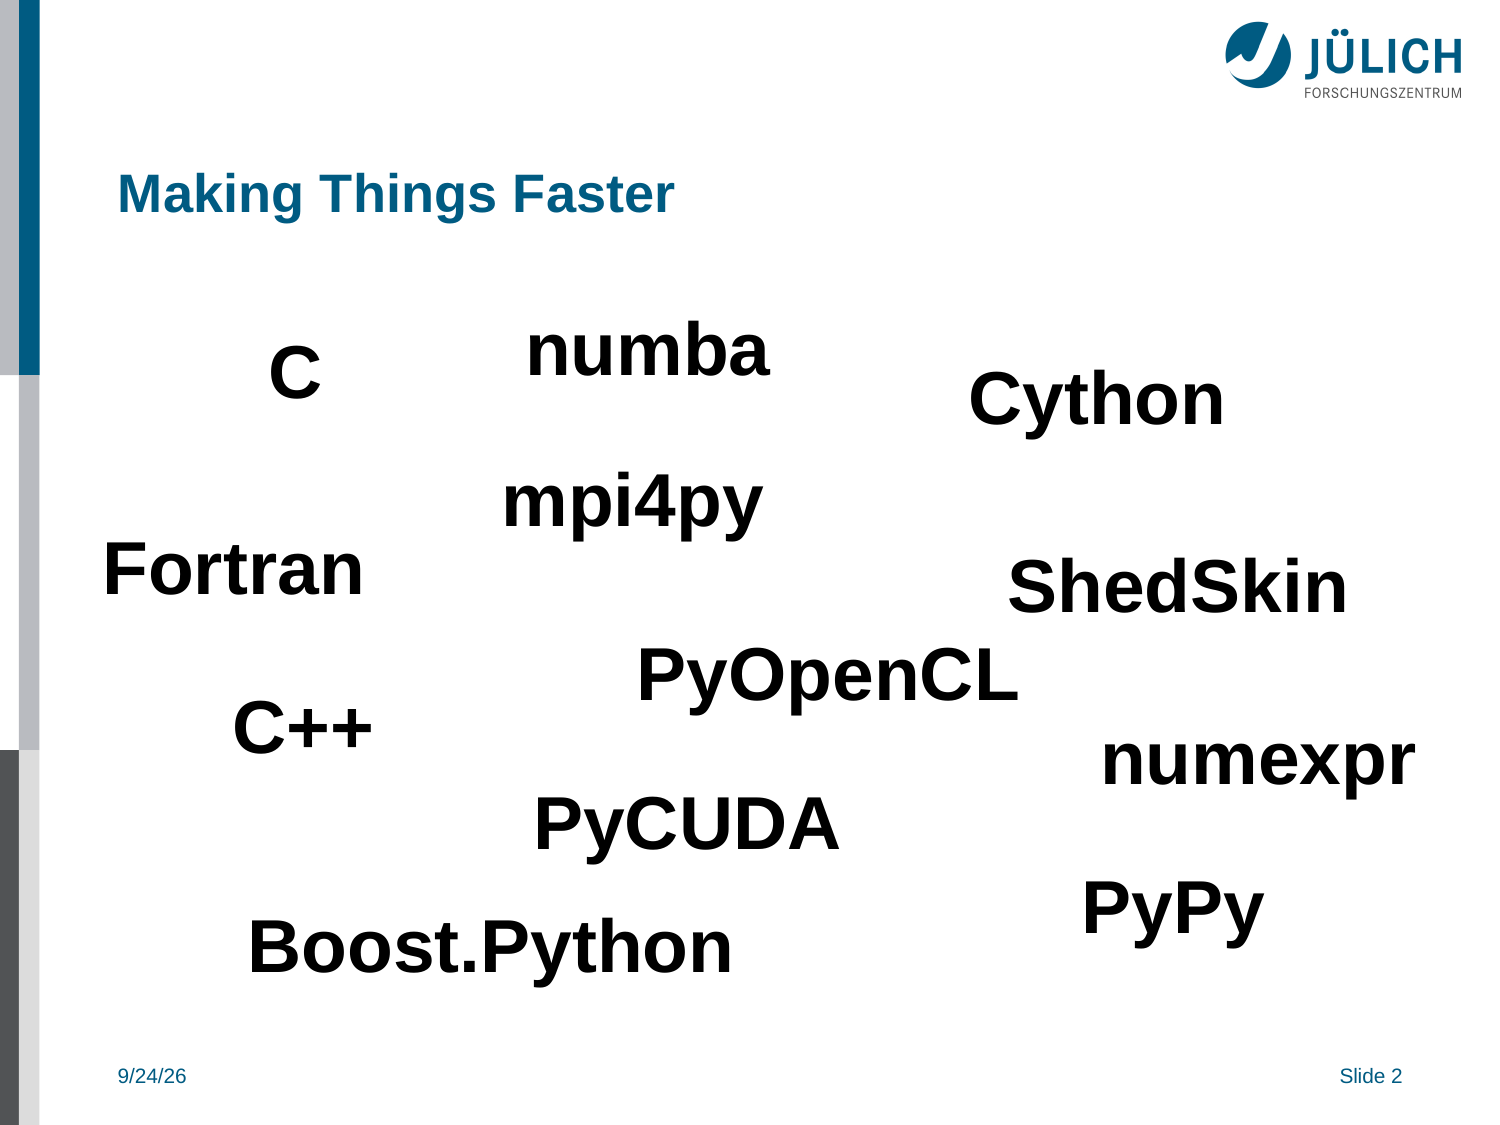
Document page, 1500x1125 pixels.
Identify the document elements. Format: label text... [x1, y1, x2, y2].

text_box mpi4py [486, 443, 779, 549]
text_box PyOpenCL [622, 618, 1035, 724]
text_box PyCUDA [518, 767, 857, 872]
title Making Things Faster [117, 99, 1393, 288]
text_box numba [510, 293, 786, 399]
text_box PyPy [1067, 851, 1281, 956]
text_box C [253, 316, 338, 422]
picture [1224, 20, 1461, 98]
text_box C++ [217, 671, 390, 777]
text_box Fortran [87, 512, 380, 618]
text_box Boost.Python [232, 890, 750, 996]
text_box numexpr [1085, 701, 1432, 807]
text_box ShedSkin [992, 529, 1365, 635]
text_box Cython [953, 341, 1242, 447]
